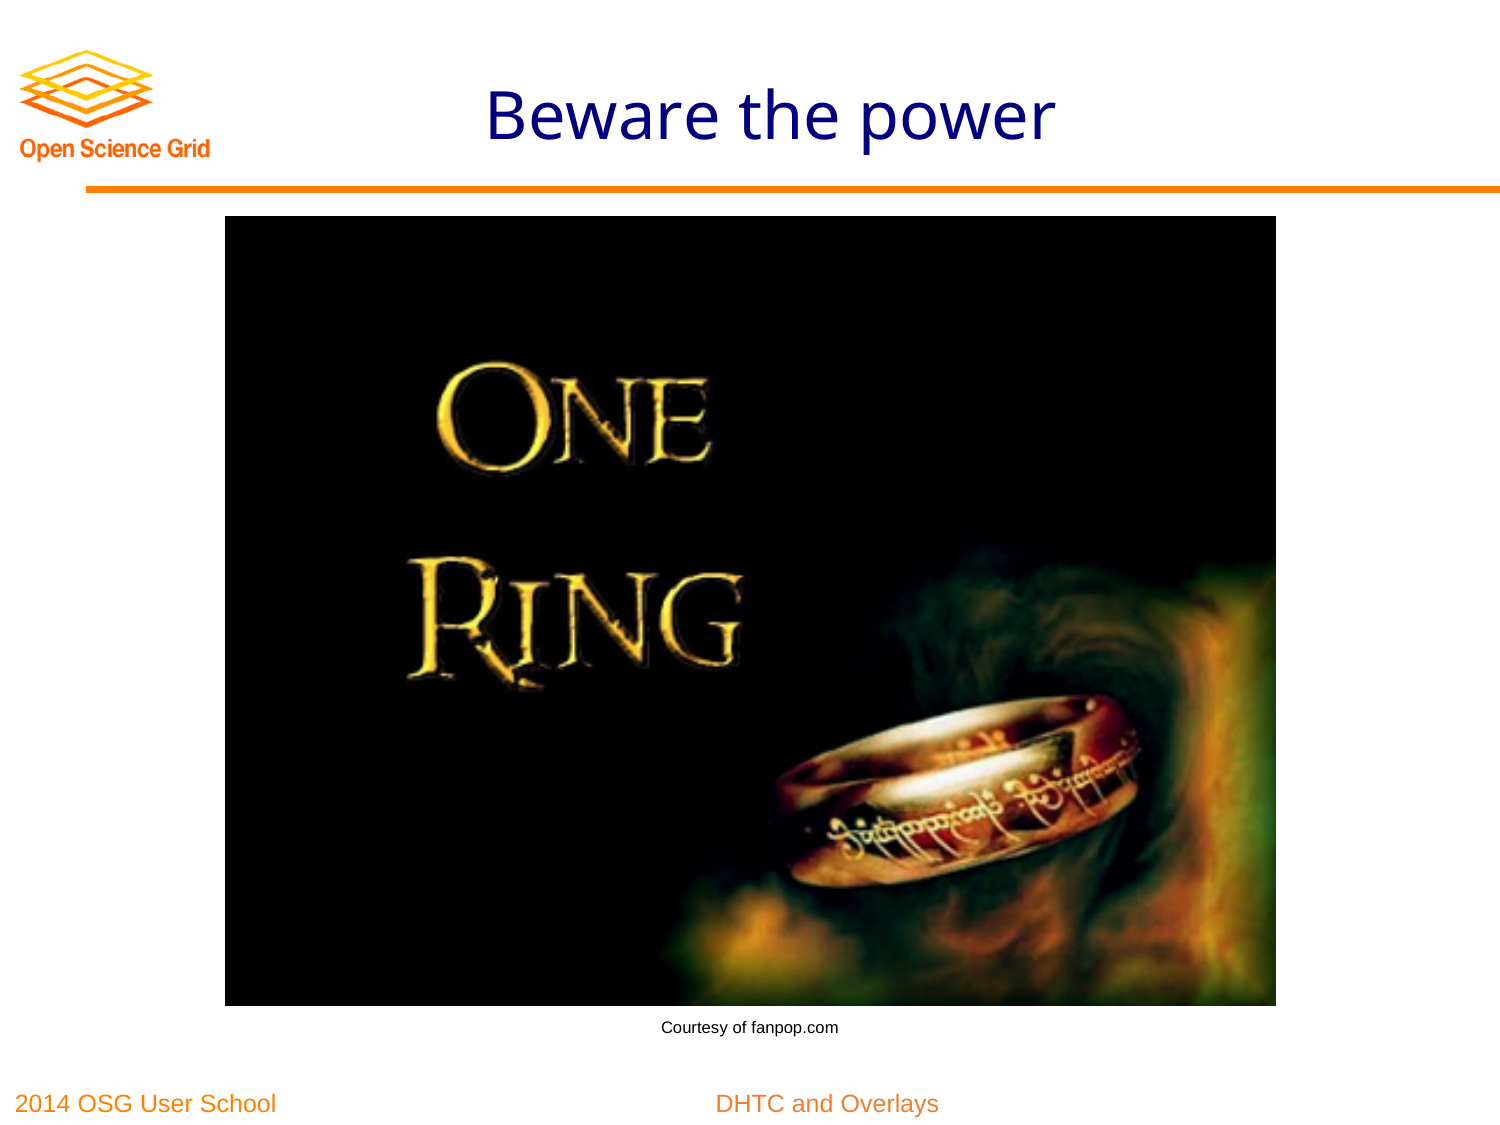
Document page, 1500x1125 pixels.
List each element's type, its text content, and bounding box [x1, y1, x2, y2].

picture [225, 216, 1276, 1006]
text_box Courtesy of fanpop.com [646, 1009, 854, 1045]
title Beware the power [201, 18, 1342, 207]
picture [0, 27, 201, 179]
